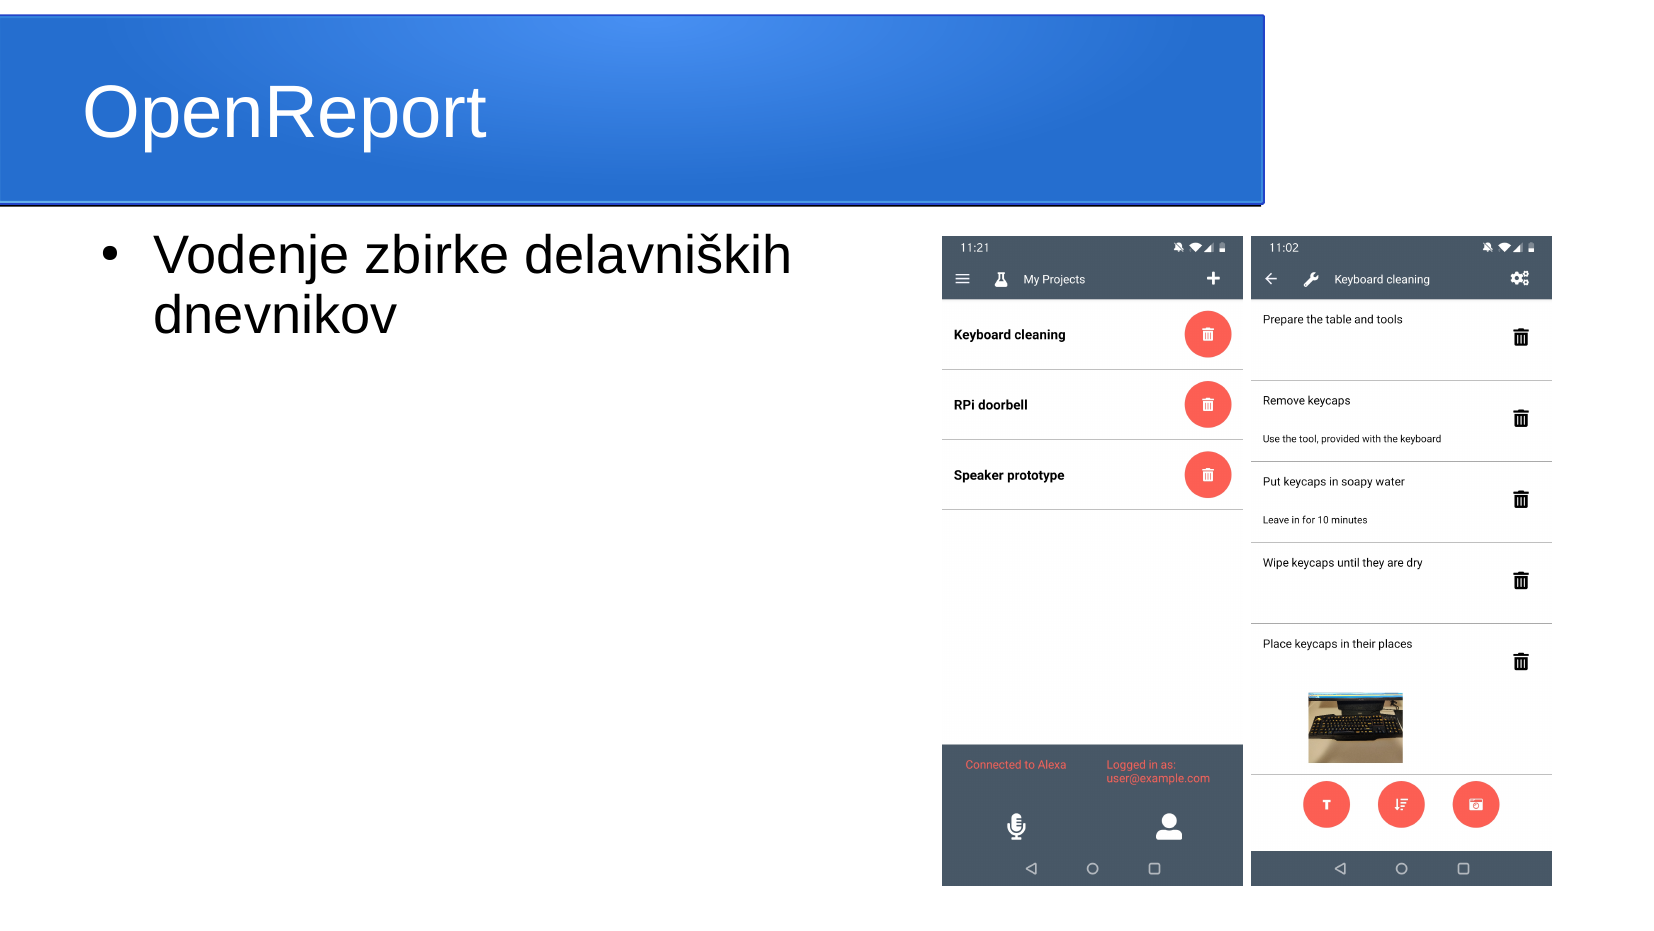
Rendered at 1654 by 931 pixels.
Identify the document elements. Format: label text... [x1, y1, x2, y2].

picture [942, 236, 1243, 886]
list Vodenje zbirke delavniških dnevnikov [82, 224, 886, 764]
title OpenReport [82, 35, 1235, 189]
picture [1251, 236, 1552, 886]
